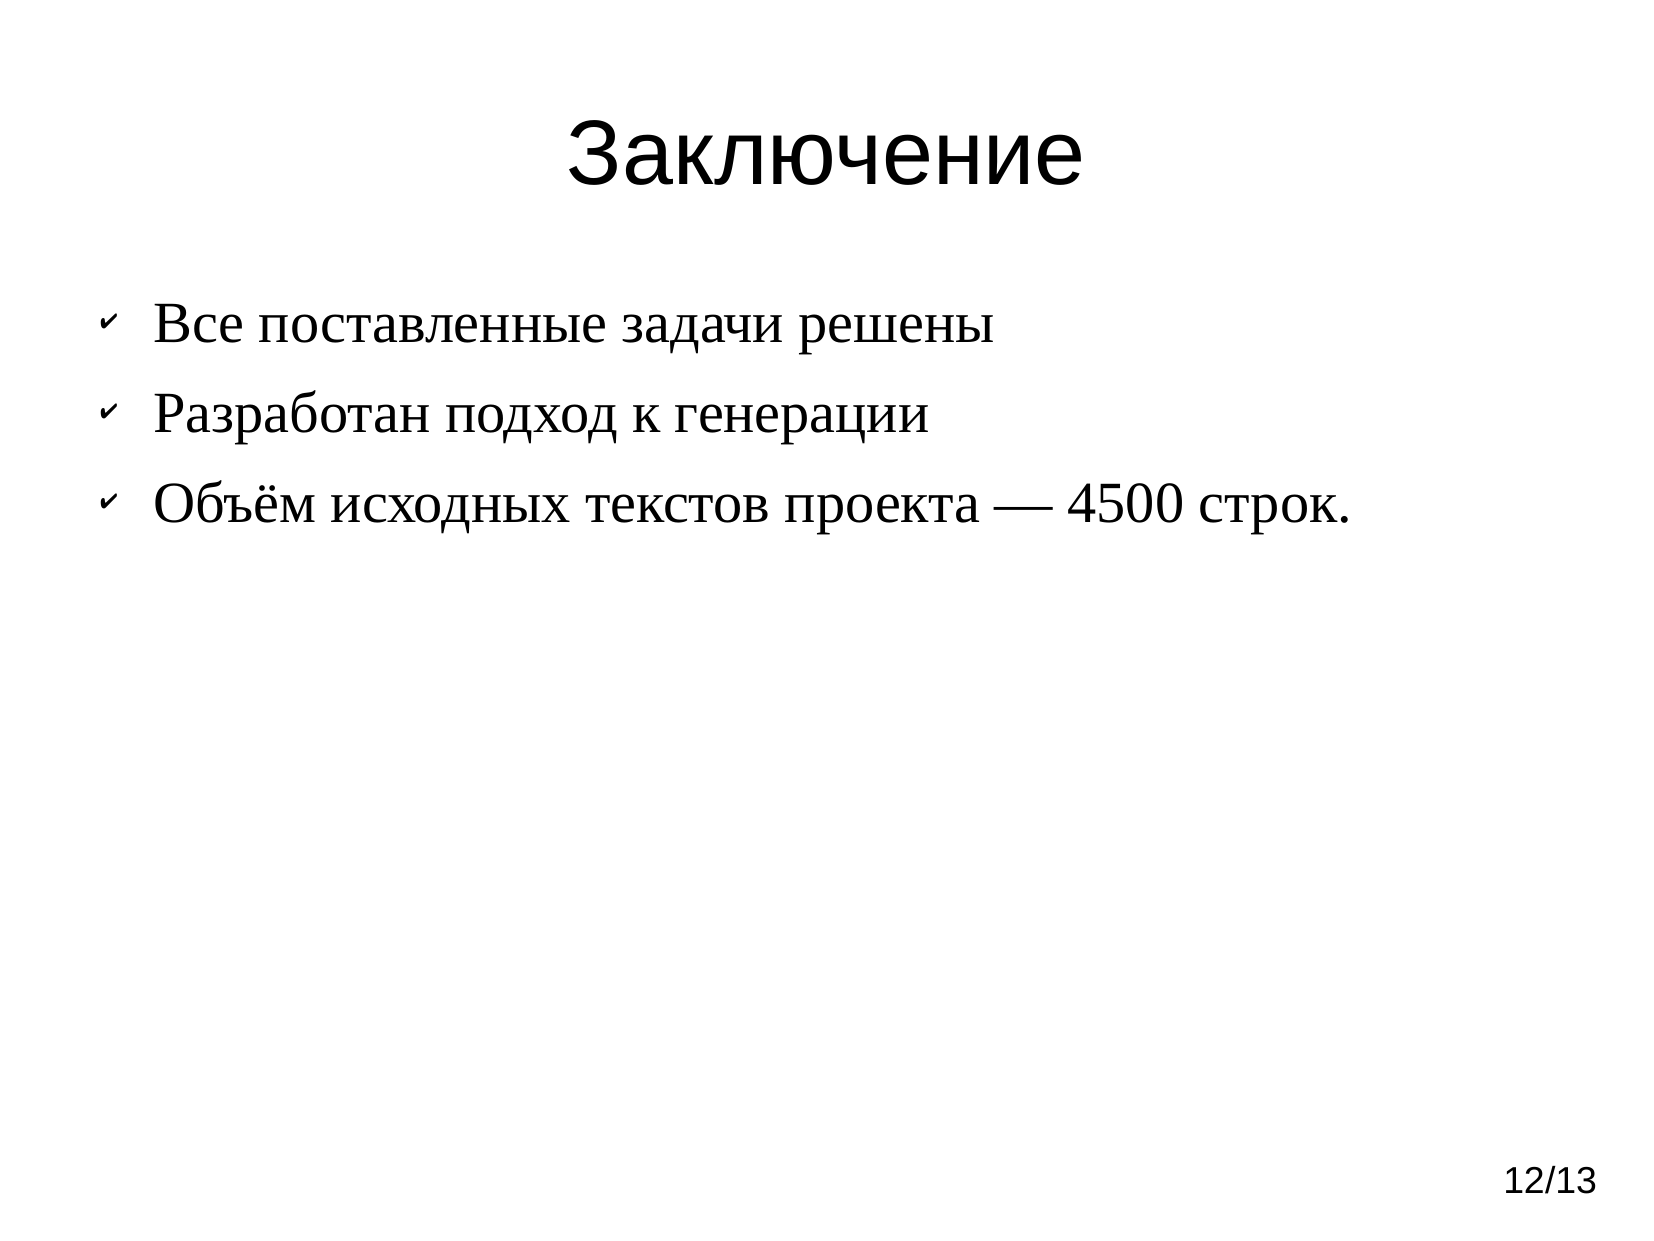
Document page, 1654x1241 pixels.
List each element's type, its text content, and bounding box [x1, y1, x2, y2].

list Все поставленные задачи решены Разработан подход к генерации Объём исходных текстов проекта — 4500 строк. [82, 290, 1571, 1109]
title Заключение [82, 49, 1571, 257]
text_box <номер>/13 [1476, 1151, 1625, 1241]
